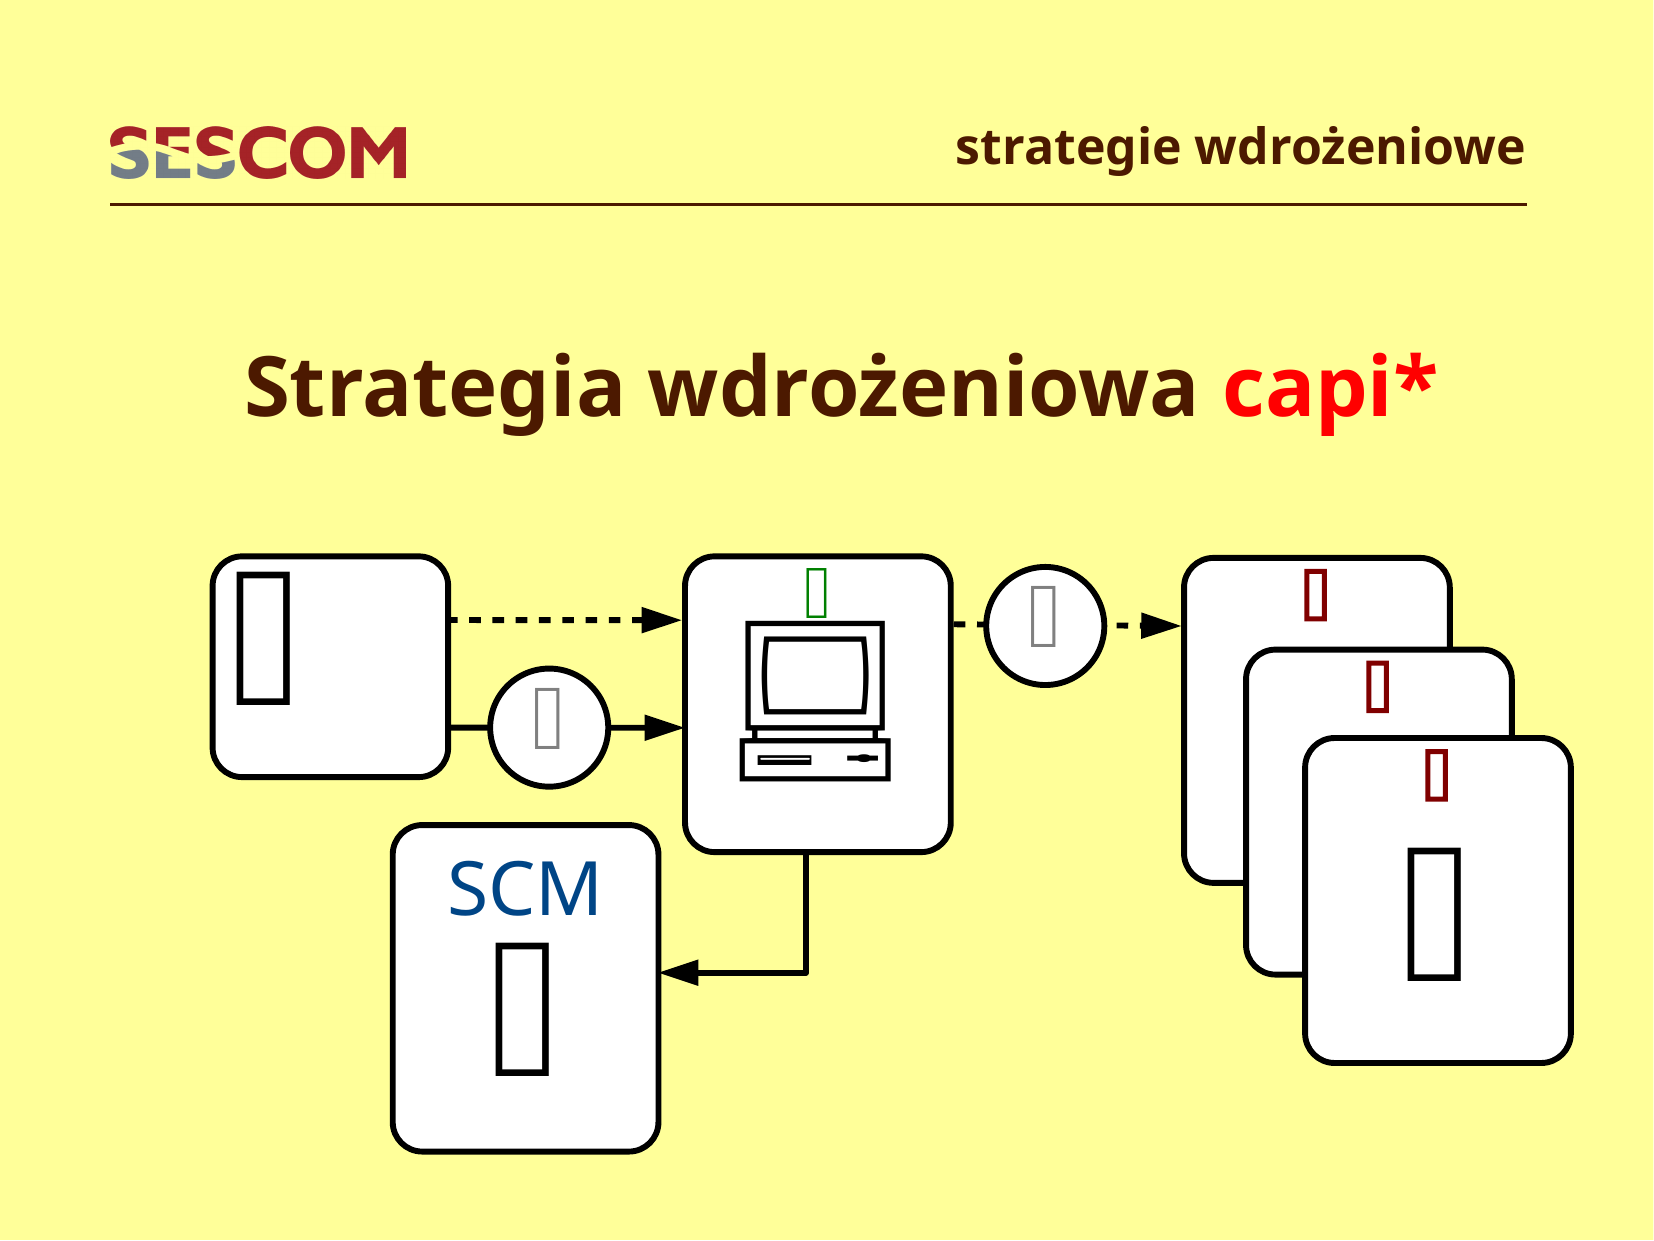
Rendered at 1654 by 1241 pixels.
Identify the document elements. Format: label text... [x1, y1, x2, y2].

text_box  [212, 556, 449, 778]
text_box Strategia wdrożeniowa capi* [206, 320, 1477, 481]
text_box   [685, 556, 951, 853]
text_box @ [986, 566, 1105, 686]
text_box SCM  [392, 825, 659, 1152]
picture [110, 126, 406, 179]
text_box @ [490, 668, 609, 787]
text_box   [1246, 649, 1512, 975]
text_box strategie wdrożeniowe [448, 103, 1541, 207]
text_box   [1305, 738, 1571, 1063]
text_box   [1184, 557, 1450, 883]
